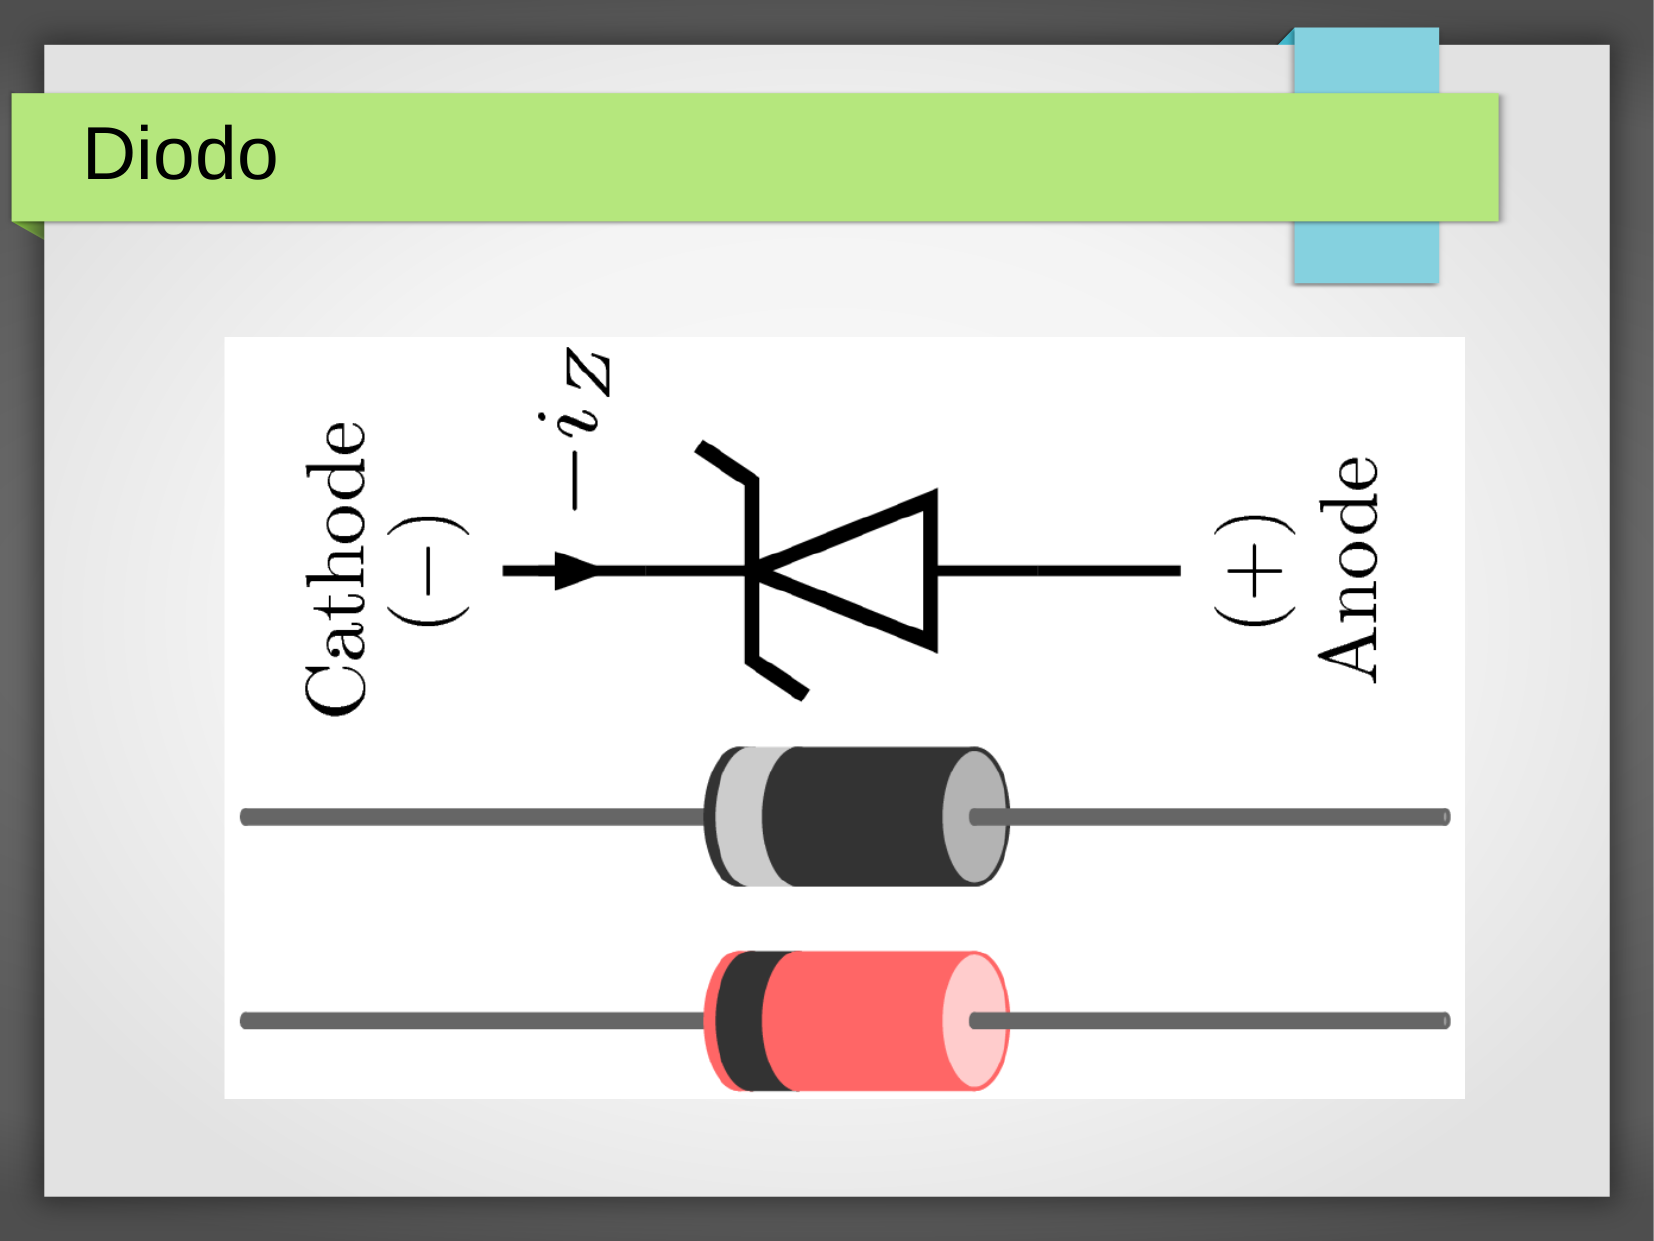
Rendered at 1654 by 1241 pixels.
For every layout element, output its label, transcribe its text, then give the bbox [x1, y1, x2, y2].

title Diodo [82, 94, 1264, 213]
picture [0, 0, 1654, 1241]
